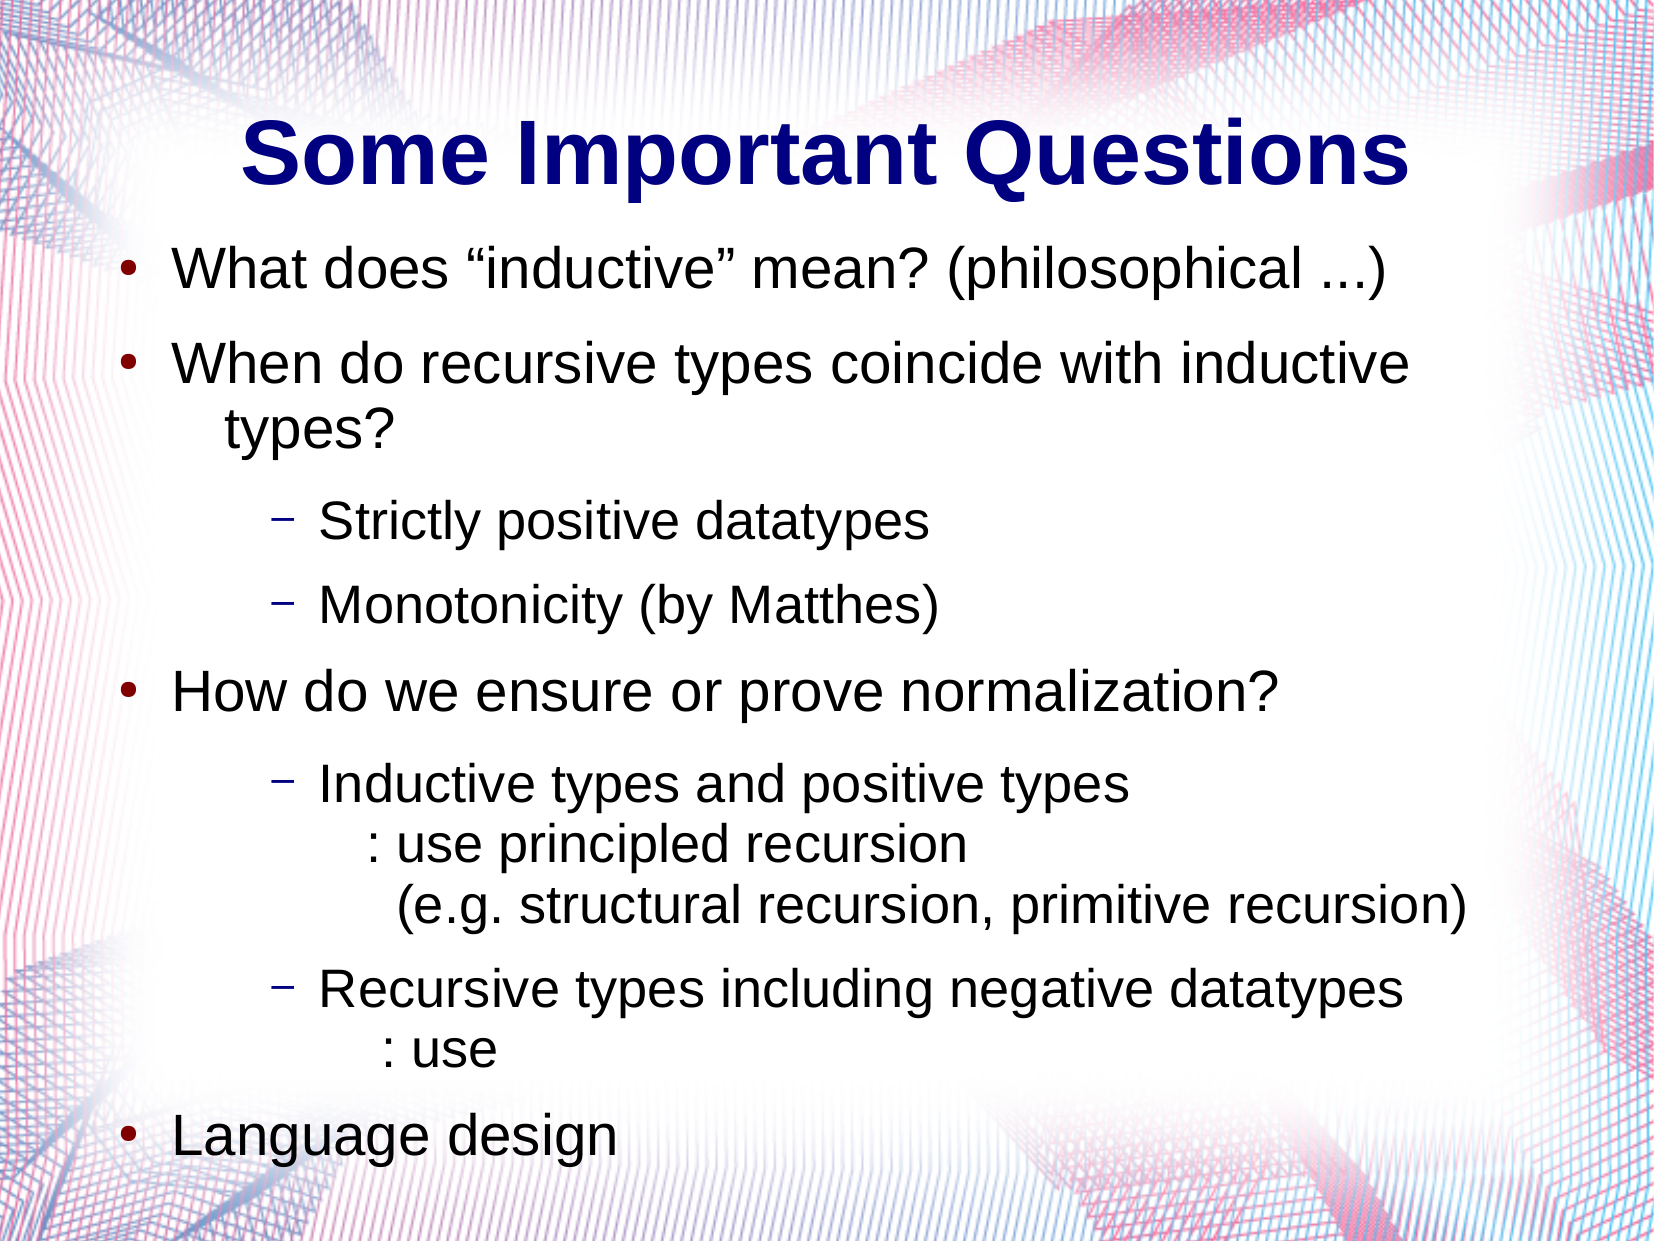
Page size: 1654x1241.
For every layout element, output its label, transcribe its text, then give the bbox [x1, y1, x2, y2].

title Some Important Questions [82, 49, 1571, 236]
list What does “inductive” mean? (philosophical ...) When do recursive types coincide with inductive types? Strictly positive datatypes Monotonicity (by Matthes) How do we ensure or prove normalization? Inductive types and positive types : use principled recursion (e.g. structural recursion, primitive recursion) Recursive types including negative datatypes : use Language design [82, 236, 1571, 1169]
picture [0, 0, 1654, 1241]
